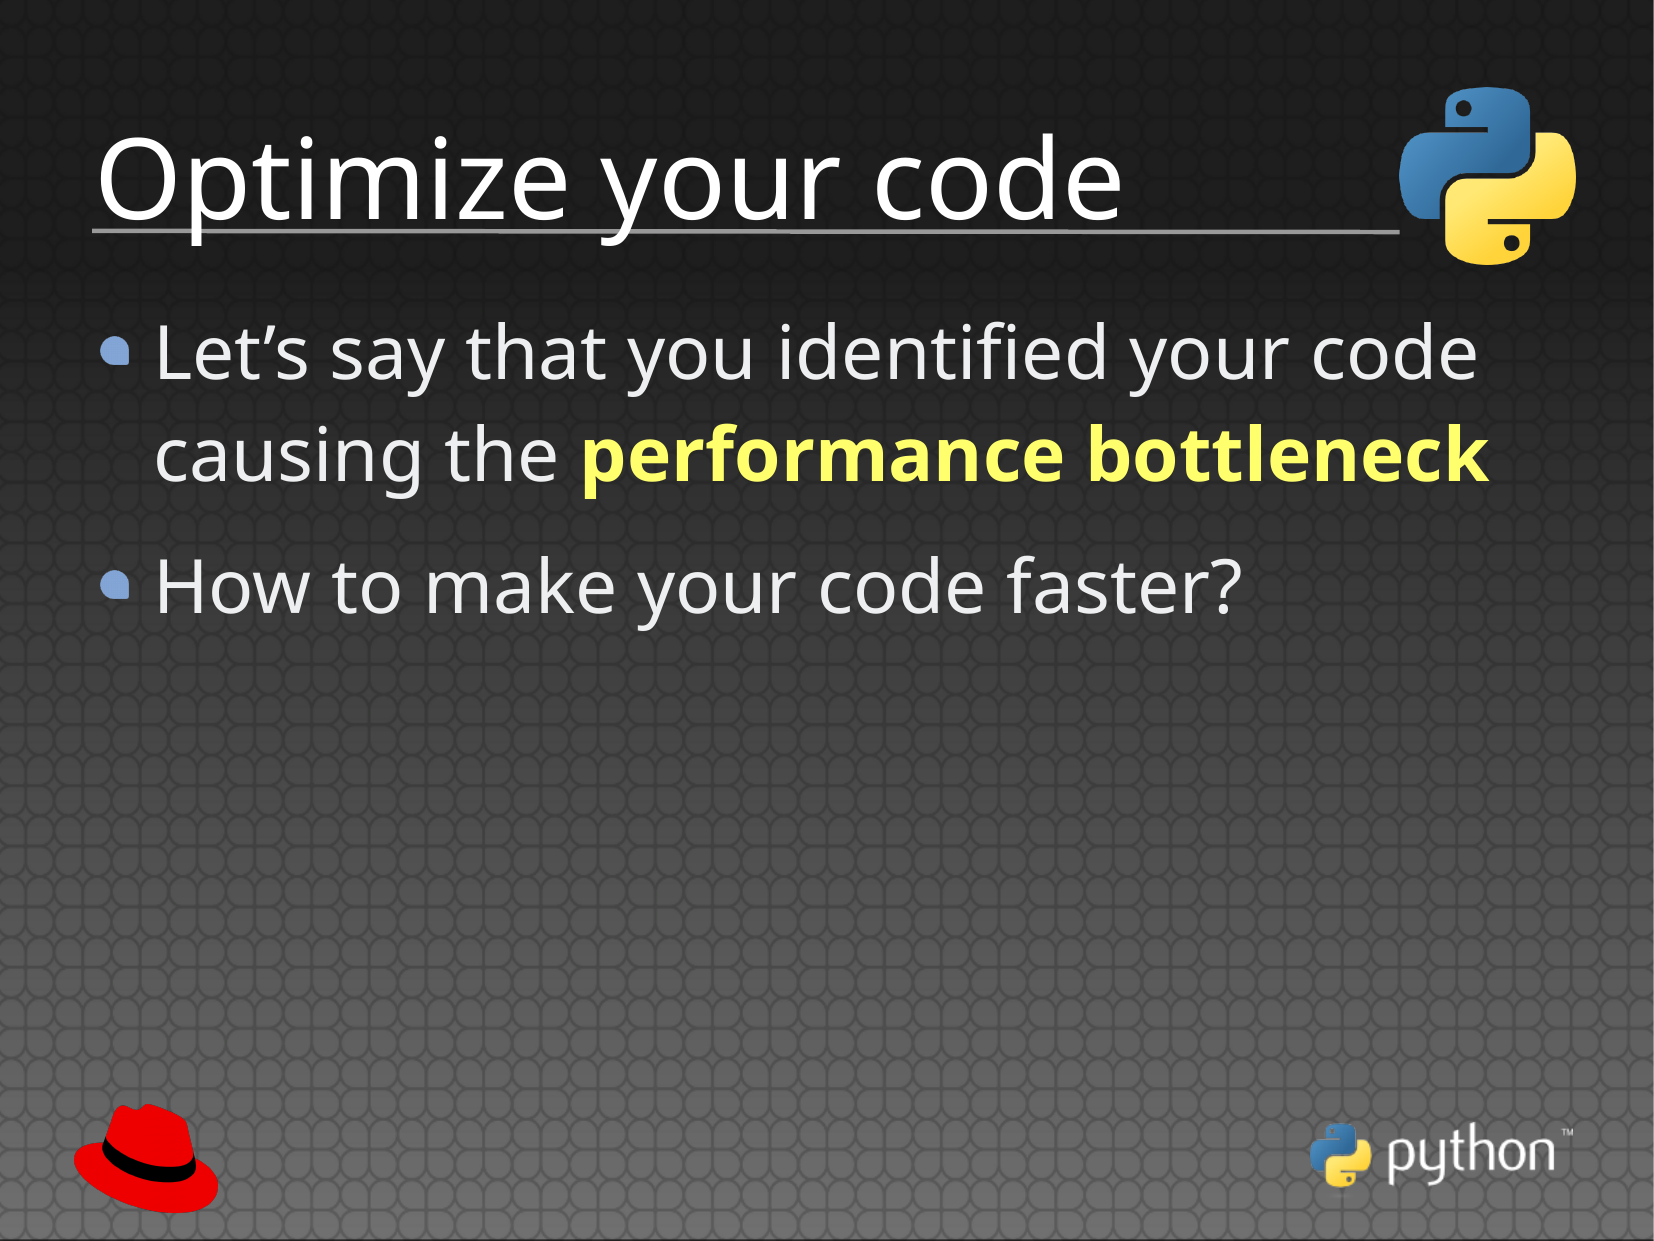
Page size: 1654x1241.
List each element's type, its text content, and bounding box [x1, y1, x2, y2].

list Let’s say that you identified your code causing the performance bottleneck How to make your code faster? [82, 299, 1571, 1039]
title Optimize your code [94, 100, 1426, 251]
picture [0, 0, 1654, 1241]
